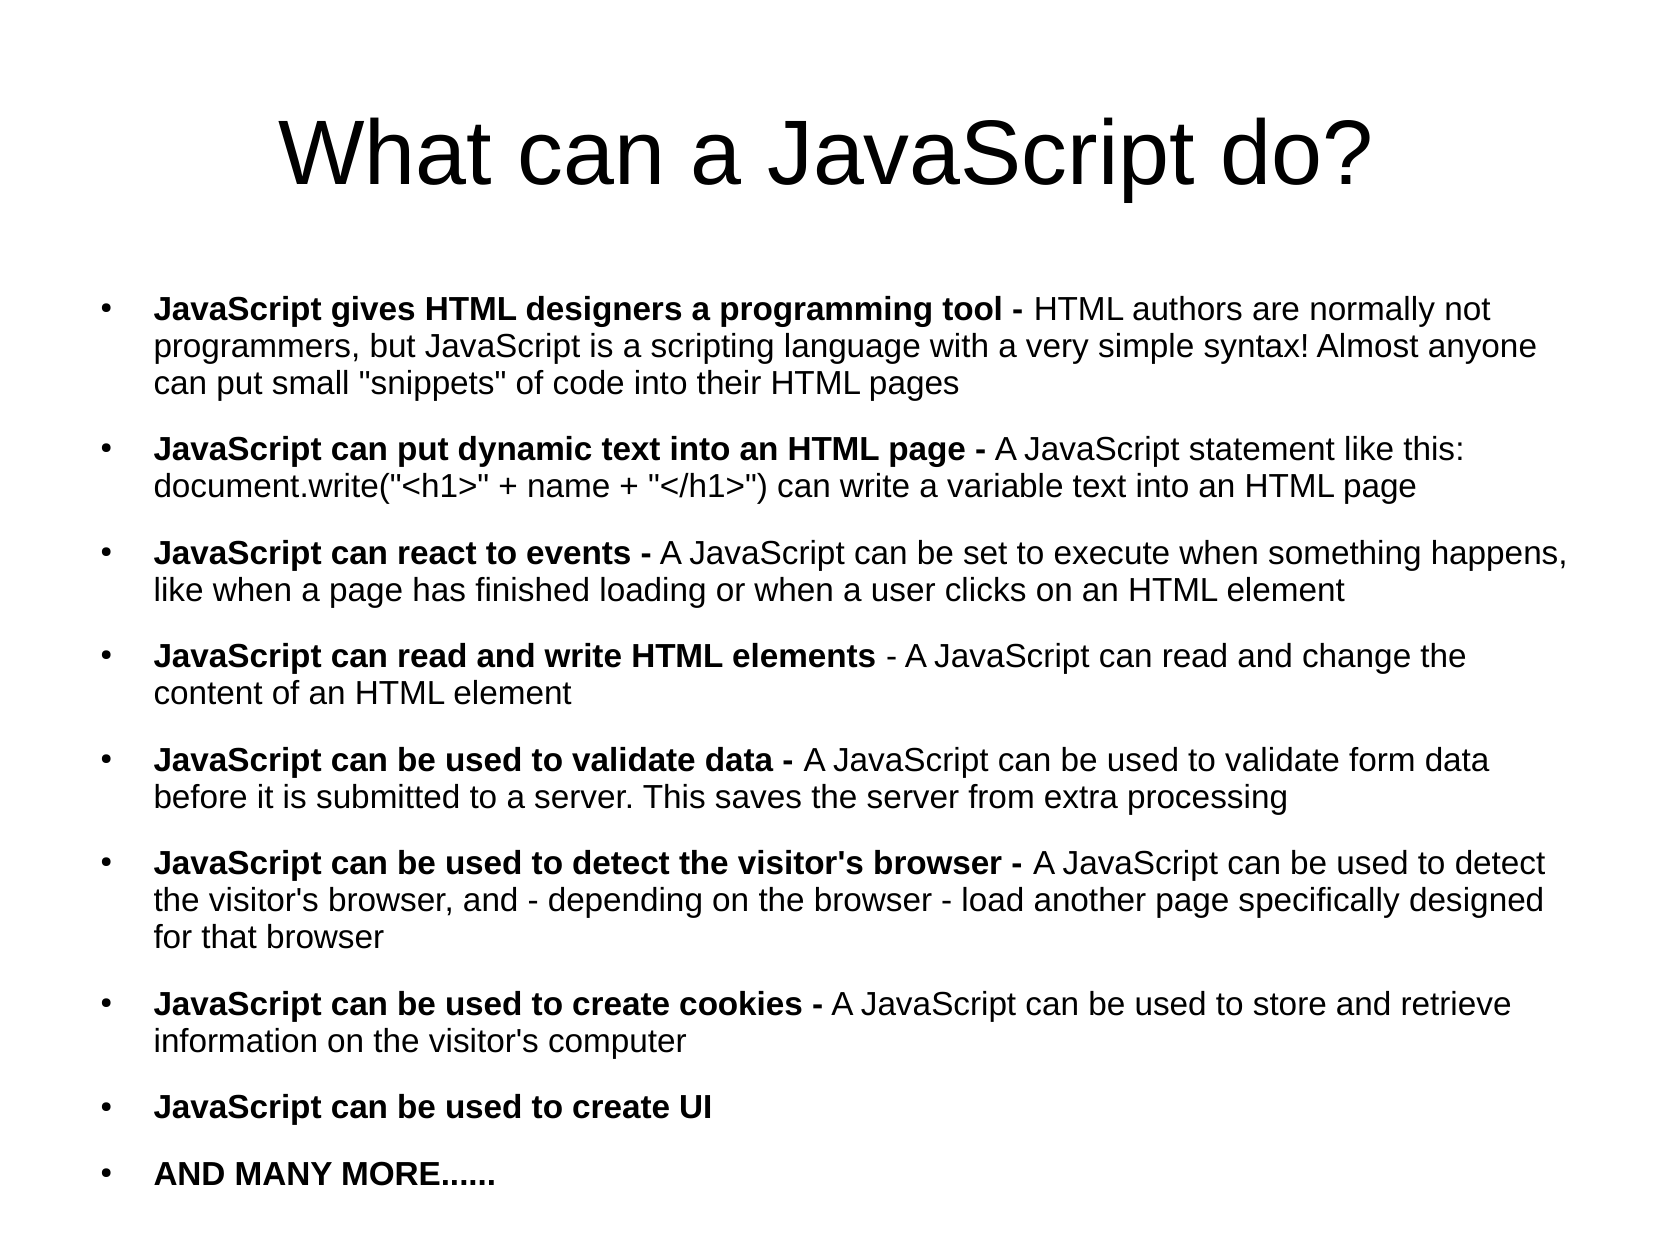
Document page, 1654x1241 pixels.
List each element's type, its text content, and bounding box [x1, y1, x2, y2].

list JavaScript gives HTML designers a programming tool - HTML authors are normally not programmers, but JavaScript is a scripting language with a very simple syntax! Almost anyone can put small "snippets" of code into their HTML pages JavaScript can put dynamic text into an HTML page - A JavaScript statement like this: document.write("<h1>" + name + "</h1>") can write a variable text into an HTML page JavaScript can react to events - A JavaScript can be set to execute when something happens, like when a page has finished loading or when a user clicks on an HTML element JavaScript can read and write HTML elements - A JavaScript can read and change the content of an HTML element JavaScript can be used to validate data - A JavaScript can be used to validate form data before it is submitted to a server. This saves the server from extra processing JavaScript can be used to detect the visitor's browser - A JavaScript can be used to detect the visitor's browser, and - depending on the browser - load another page specifically designed for that browser JavaScript can be used to create cookies - A JavaScript can be used to store and retrieve information on the visitor's computer JavaScript can be used to create UI AND MANY MORE...... [82, 290, 1571, 1193]
title What can a JavaScript do? [82, 49, 1571, 257]
